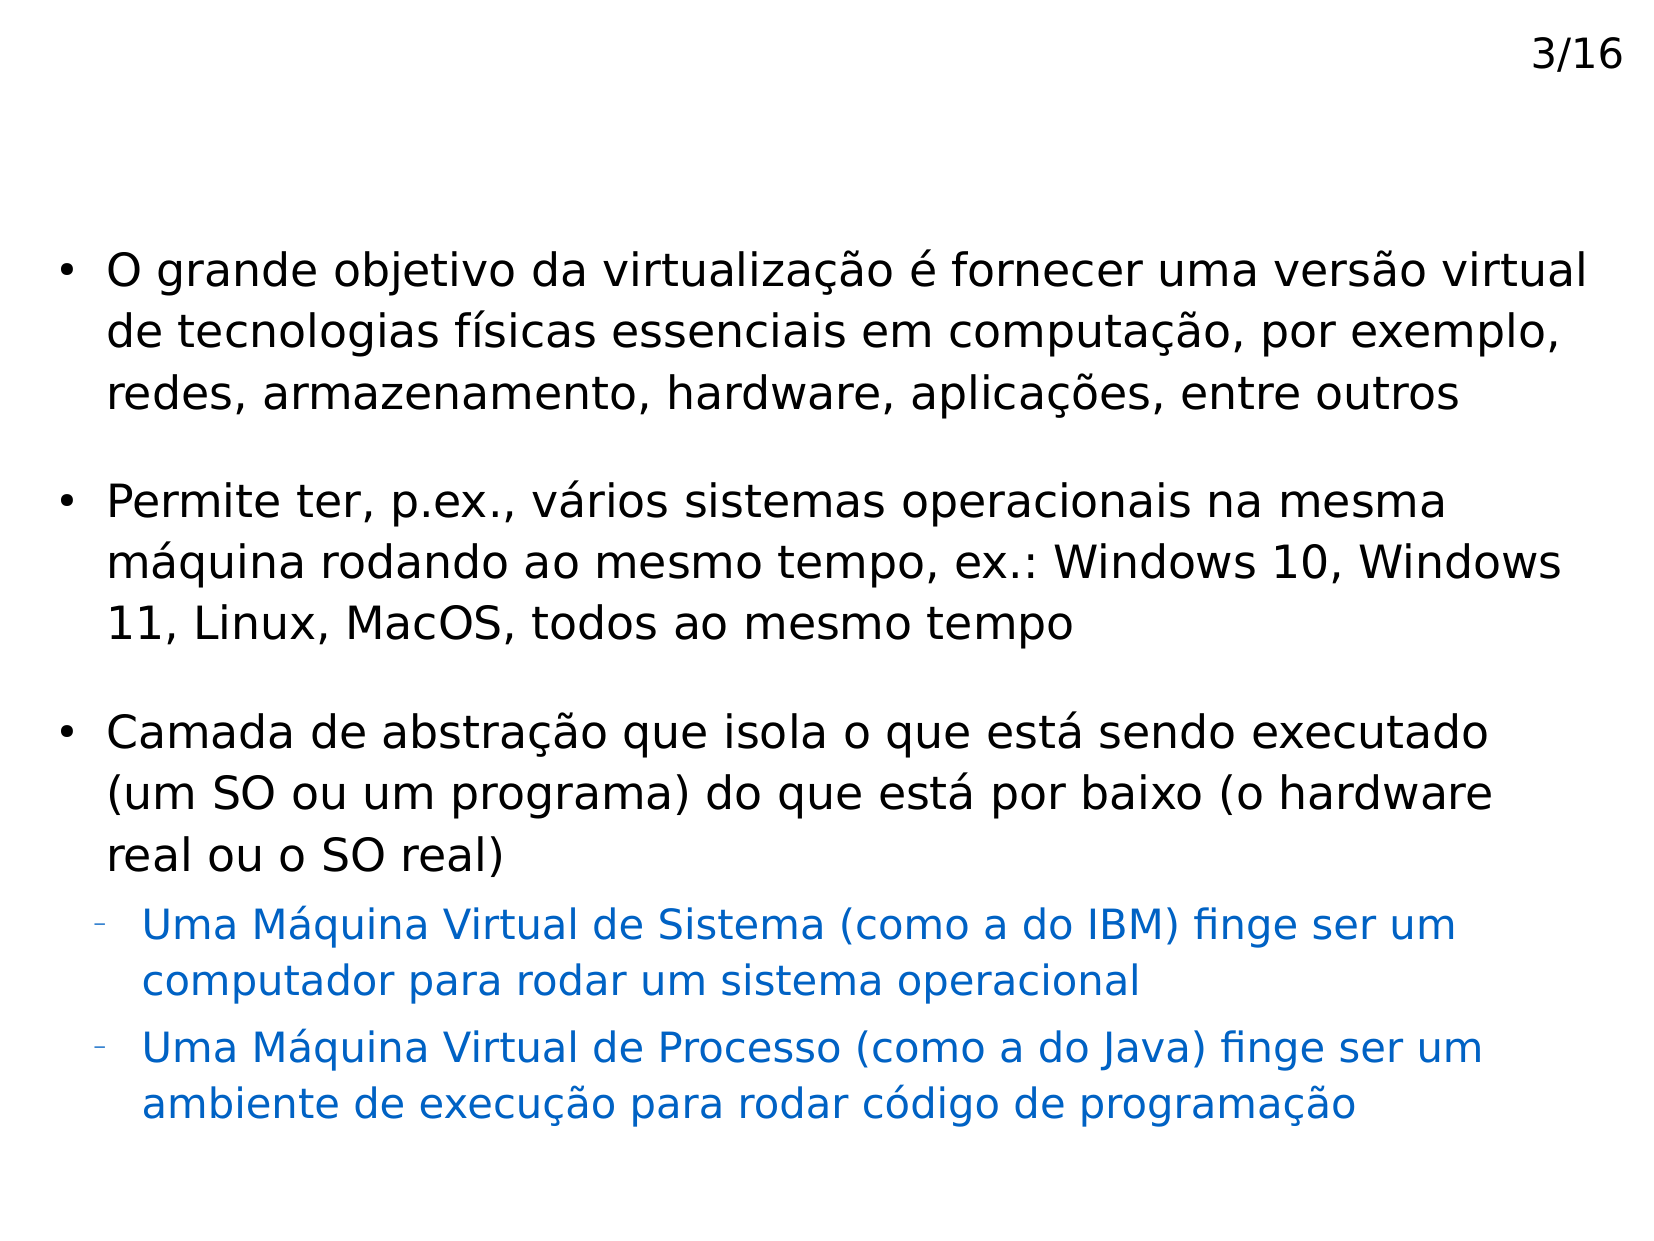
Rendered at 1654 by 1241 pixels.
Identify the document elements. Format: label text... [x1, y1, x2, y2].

list O grande objetivo da virtualização é fornecer uma versão virtual de tecnologias físicas essenciais em computação, por exemplo, redes, armazenamento, hardware, aplicações, entre outros Permite ter, p.ex., vários sistemas operacionais na mesma máquina rodando ao mesmo tempo, ex.: Windows 10, Windows 11, Linux, MacOS, todos ao mesmo tempo Camada de abstração que isola o que está sendo executado (um SO ou um programa) do que está por baixo (o hardware real ou o SO real) Uma Máquina Virtual de Sistema (como a do IBM) finge ser um computador para rodar um sistema operacional Uma Máquina Virtual de Processo (como a do Java) finge ser um ambiente de execução para rodar código de programação [59, 236, 1595, 1211]
